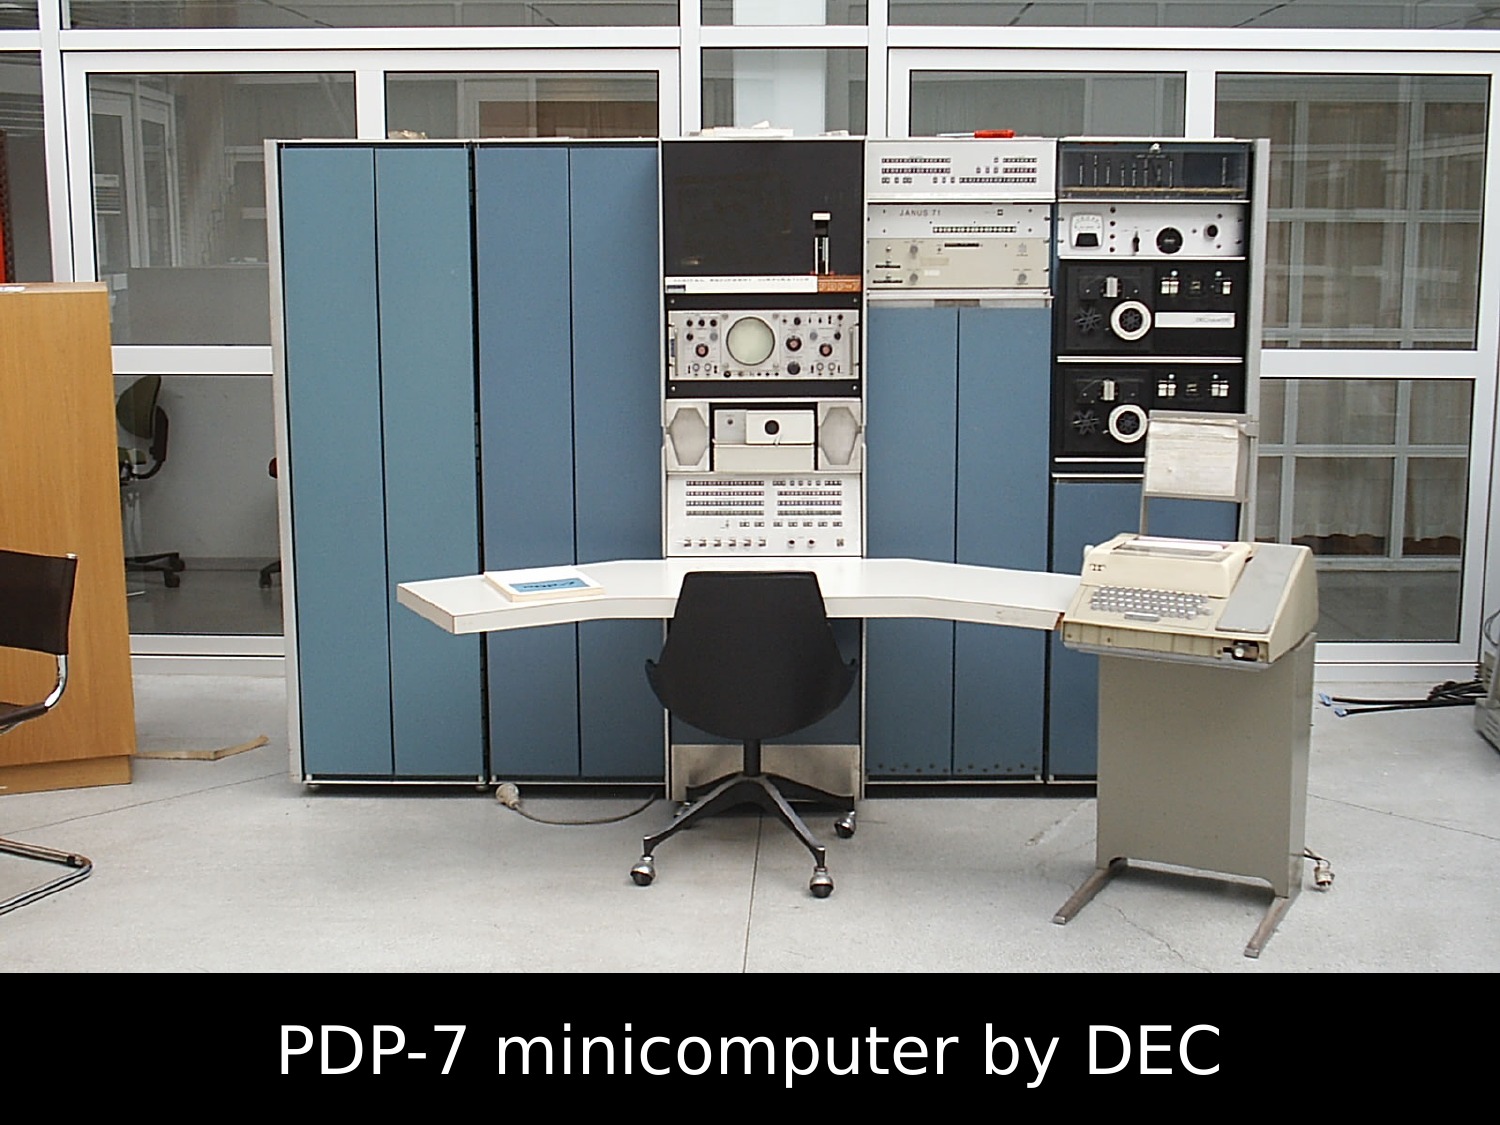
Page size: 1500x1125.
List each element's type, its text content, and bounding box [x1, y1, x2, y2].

text_box PDP-7 minicomputer by DEC [0, 1000, 1500, 1096]
picture [0, 0, 1500, 973]
